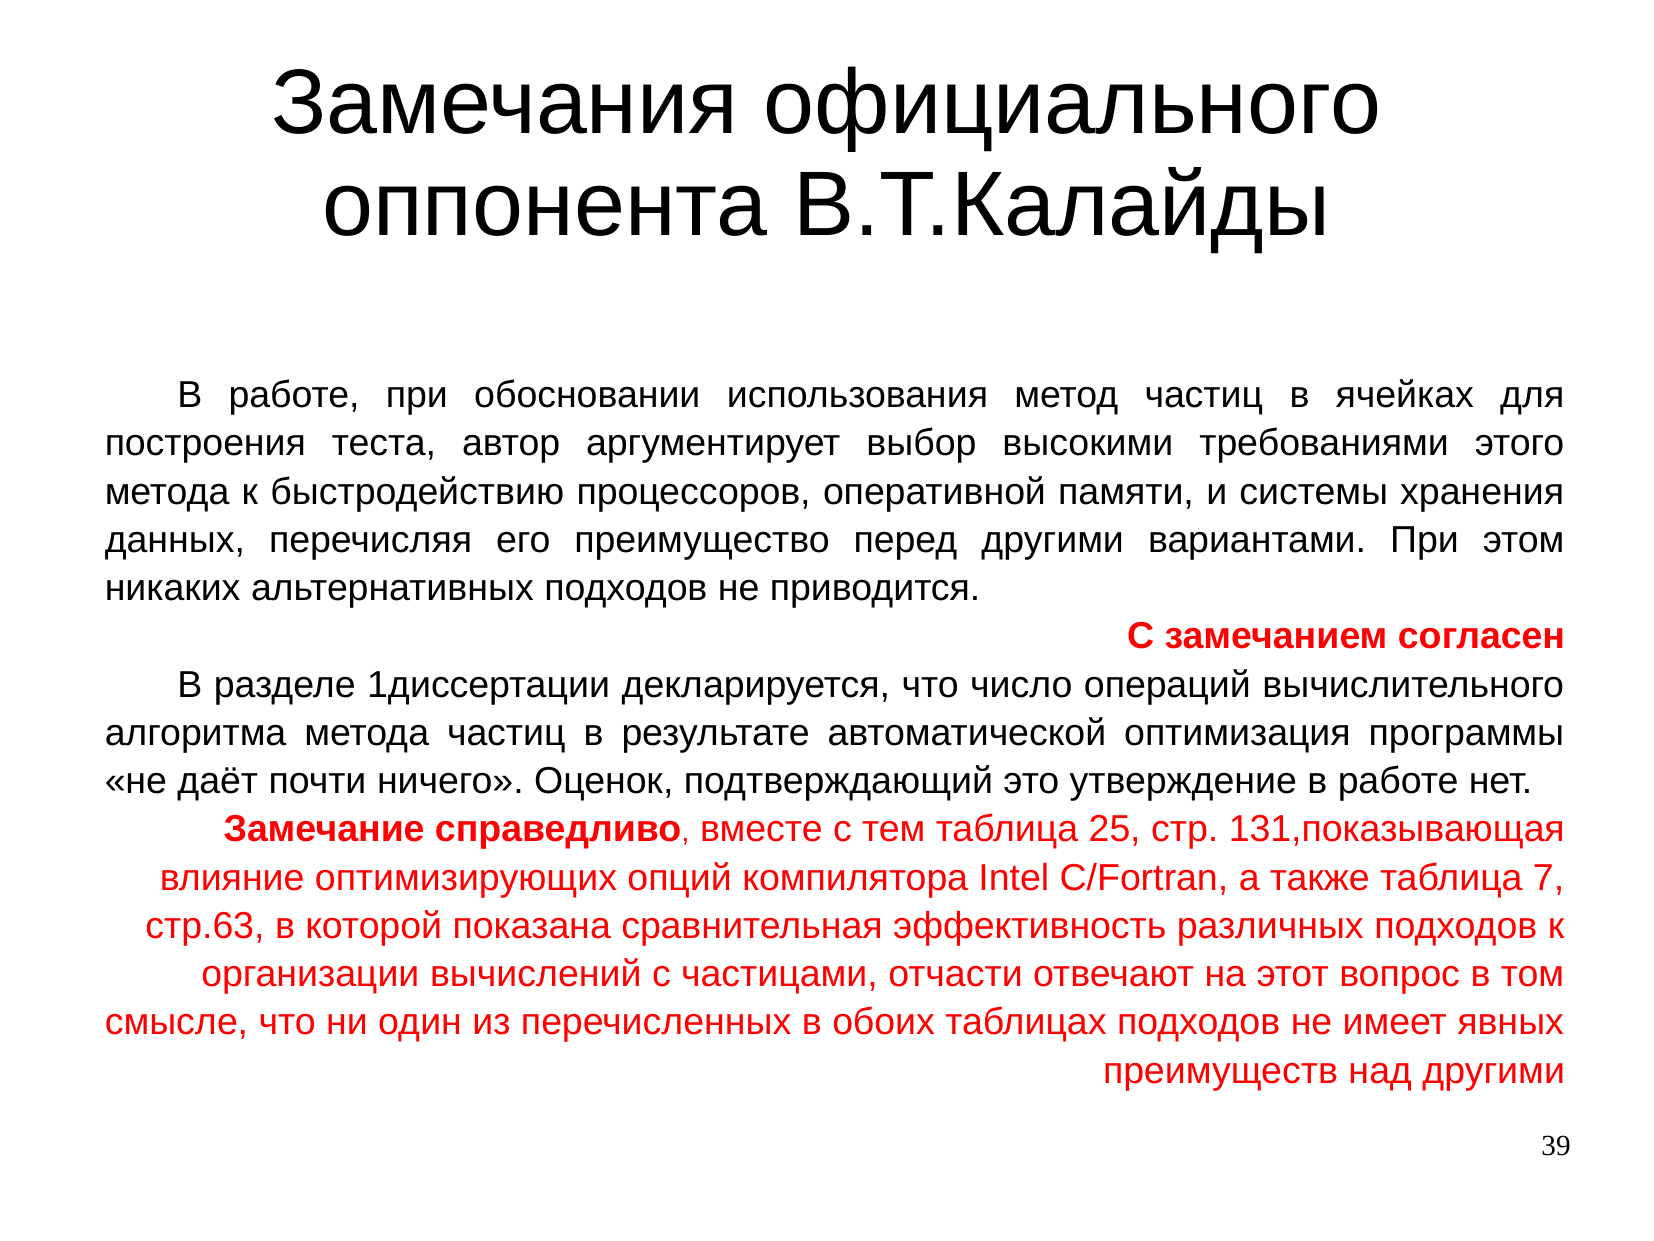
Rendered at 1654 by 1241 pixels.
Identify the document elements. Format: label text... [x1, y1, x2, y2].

title Замечания официального оппонента В.Т.Калайды [82, 49, 1571, 257]
text_box В работе, при обосновании использования метод частиц в ячейках для построения теста, автор аргументирует выбор высокими требованиями этого метода к быстродействию процессоров, оперативной памяти, и системы хранения данных, перечисляя его преимущество перед другими вариантами. При этом никаких альтернативных подходов не приводится. С замечанием согласен В разделе 1диссертации декларируется, что число операций вычислительного алгоритма метода частиц в результате автоматической оптимизация программы «не даёт почти ничего». Оценок, подтверждающий это утверждение в работе нет. Замечание справедливо, вместе с тем таблица 25, стр. 131,показывающая влияние оптимизирующих опций компилятора Intel C/Fortran, а также таблица 7, стр.63, в которой показана сравнительная эффективность различных подходов к организации вычислений с частицами, отчасти отвечают на этот вопрос в том смысле, что ни один из перечисленных в обоих таблицах подходов не имеет явных преимуществ над другими [90, 360, 1591, 1196]
